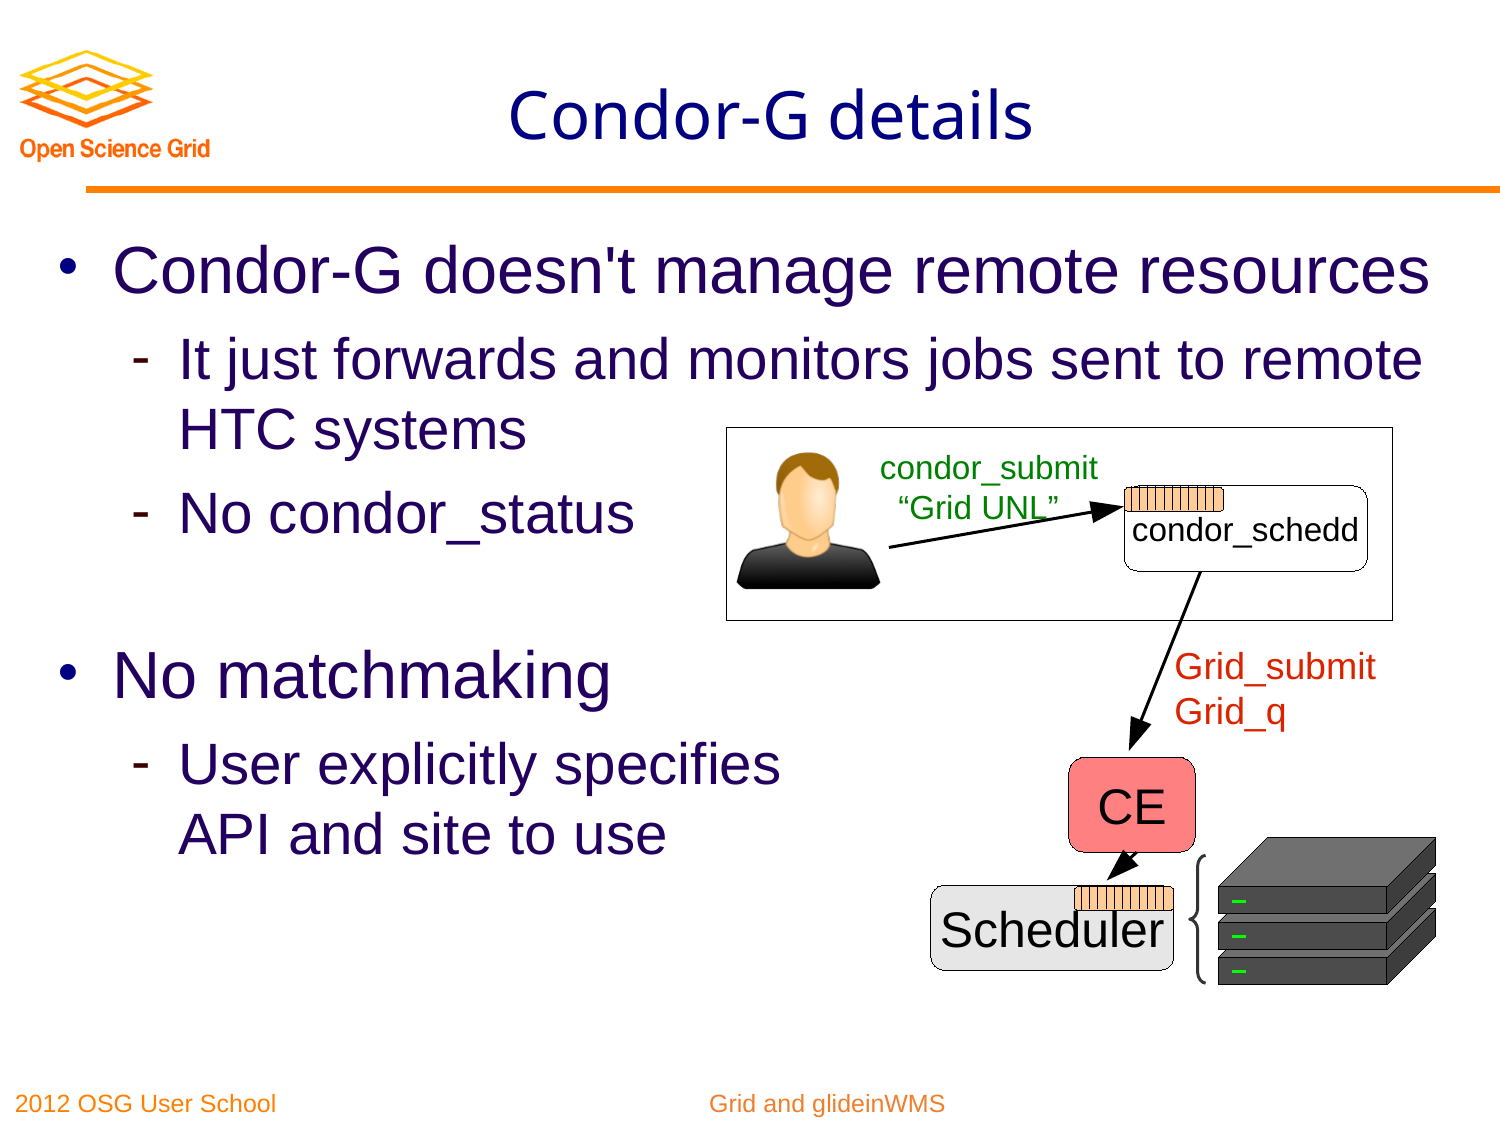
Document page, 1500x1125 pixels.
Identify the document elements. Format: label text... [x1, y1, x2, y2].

text_box condor_schedd [1124, 485, 1368, 572]
picture [733, 442, 884, 593]
title Condor-G details [201, 18, 1342, 207]
text_box condor_submit “Grid UNL” [865, 438, 1114, 534]
text_box CE [1068, 757, 1196, 853]
text_box [1218, 837, 1436, 914]
list Condor-G doesn't manage remote resources It just forwards and monitors jobs sent to remote HTC systems No condor_status No matchmaking User explicitly specifies API and site to use [41, 218, 1474, 962]
text_box [726, 427, 1393, 621]
text_box [1074, 886, 1174, 911]
text_box [1218, 908, 1436, 985]
text_box Grid_submit Grid_q [1159, 634, 1473, 740]
picture [0, 27, 201, 179]
text_box Scheduler [930, 885, 1174, 971]
text_box Scheduler [1060, 923, 1073, 944]
text_box [1218, 873, 1436, 950]
